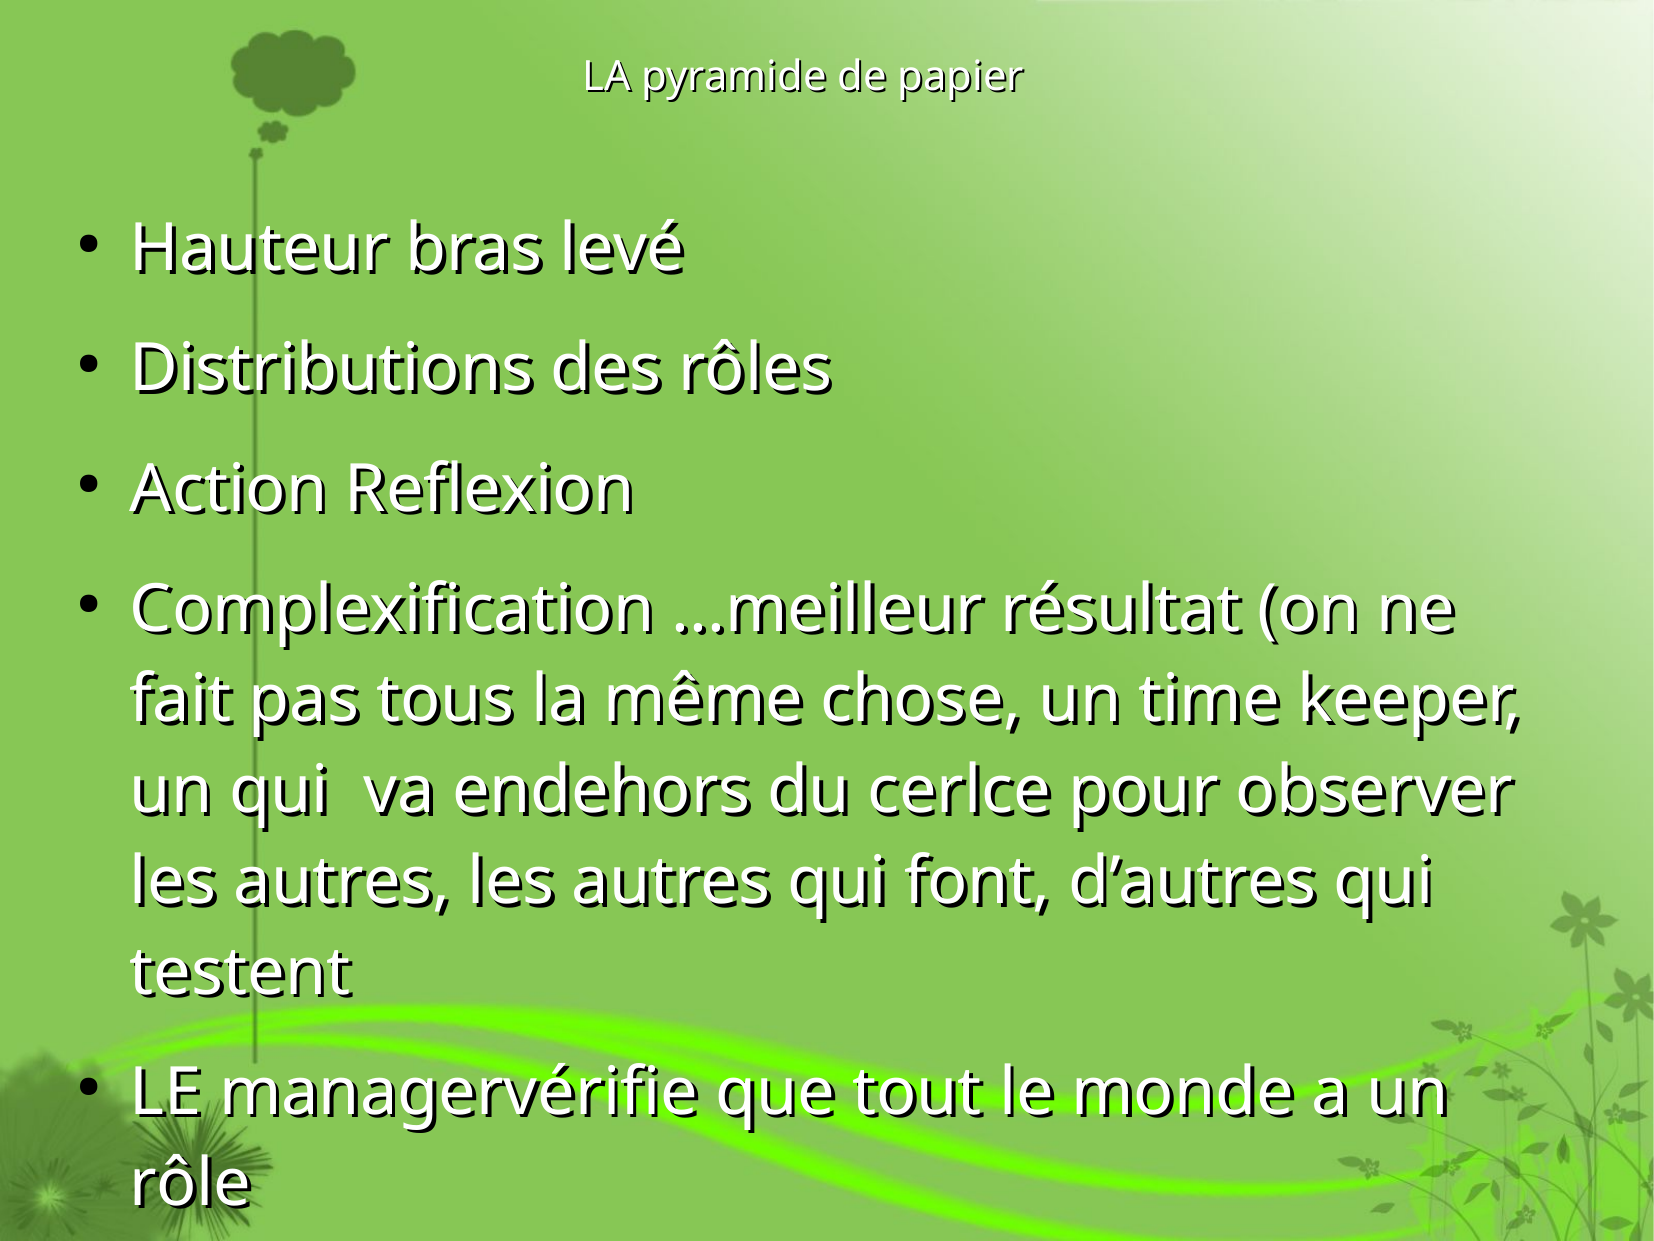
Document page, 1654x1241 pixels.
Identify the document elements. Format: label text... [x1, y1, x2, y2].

list Hauteur bras levé Distributions des rôles Action Reflexion Complexification ...meilleur résultat (on ne fait pas tous la même chose, un time keeper, un qui va endehors du cerlce pour observer les autres, les autres qui font, d’autres qui testent LE managervérifie que tout le monde a un rôle Que les régles sont respectées Poser le problème, trouver des solutions,organiser la communication ,gérer les leaders, Trancher prendre des décisions [59, 199, 1548, 1241]
picture [0, 0, 1654, 1241]
title LA pyramide de papier [59, 0, 1548, 178]
